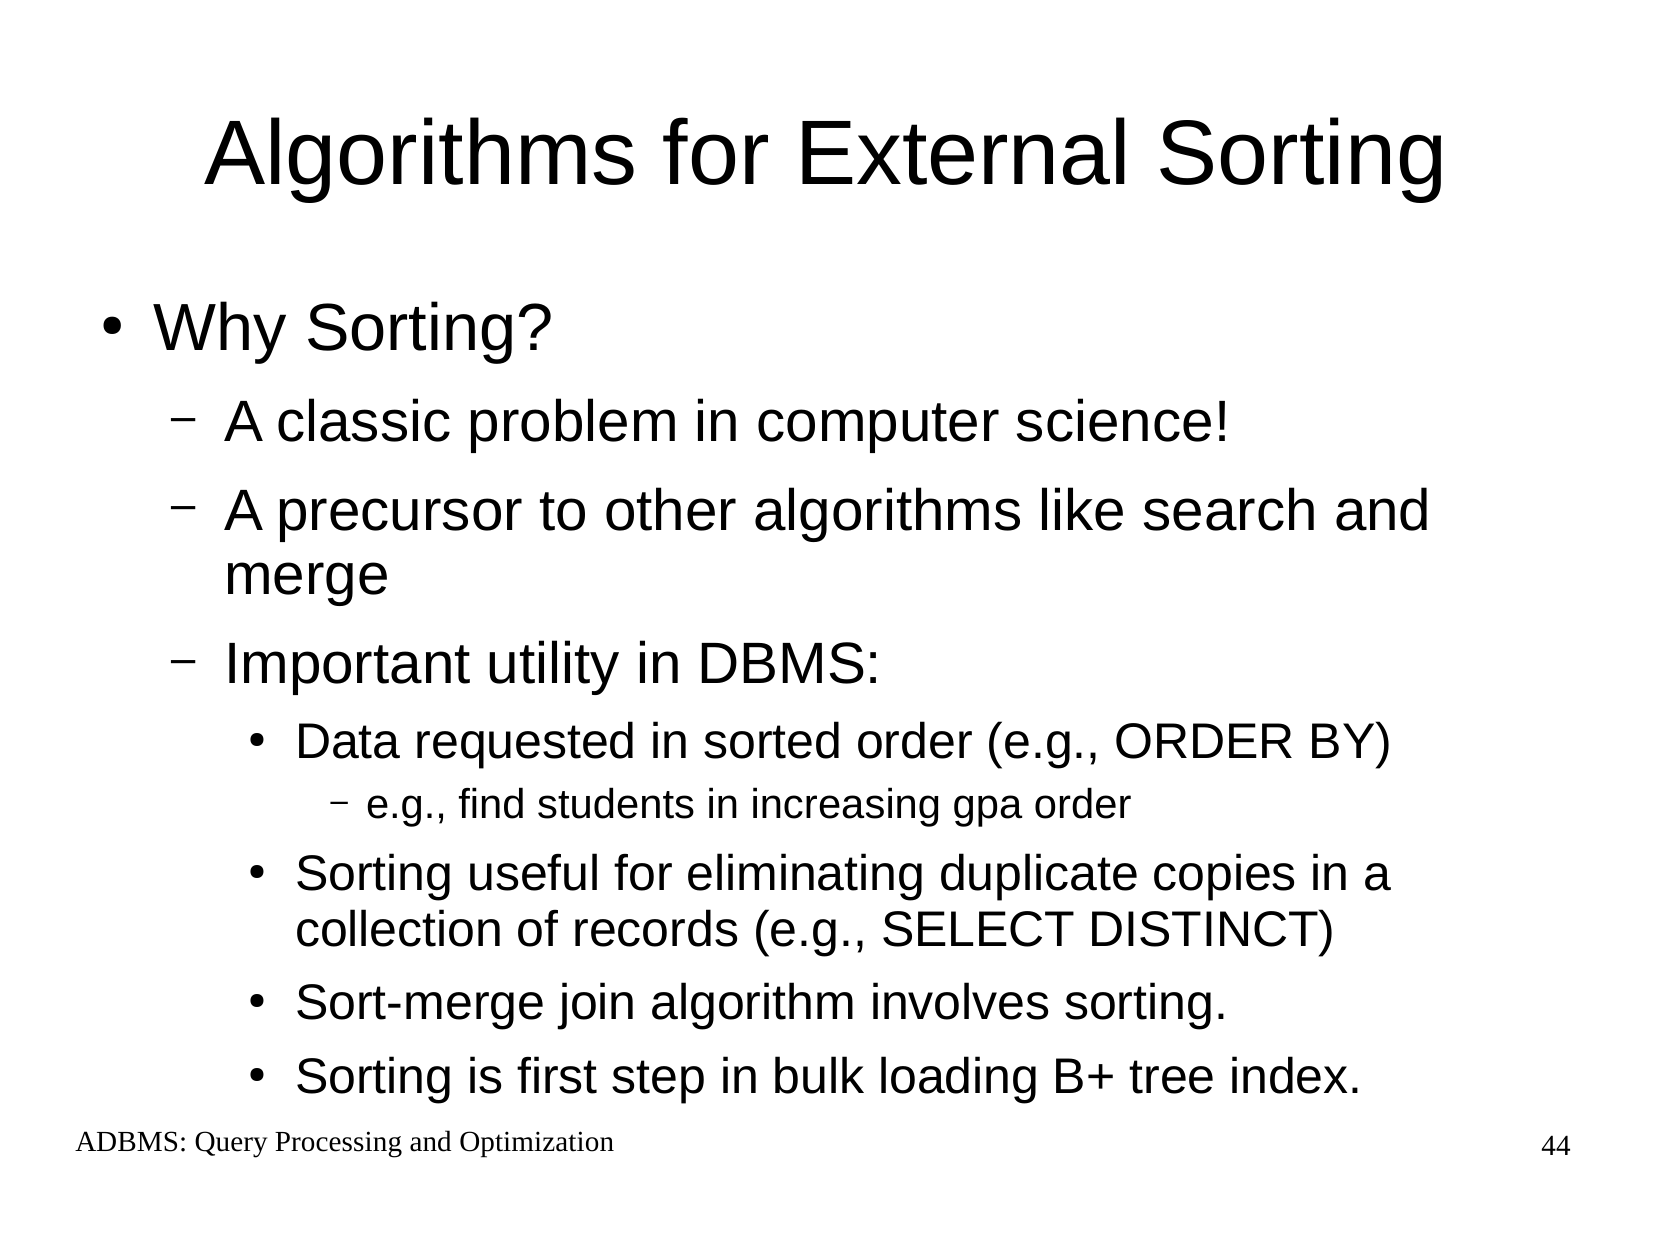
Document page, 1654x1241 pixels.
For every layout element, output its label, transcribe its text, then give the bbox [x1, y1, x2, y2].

list Why Sorting? A classic problem in computer science! A precursor to other algorithms like search and merge Important utility in DBMS: Data requested in sorted order (e.g., ORDER BY) e.g., find students in increasing gpa order Sorting useful for eliminating duplicate copies in a collection of records (e.g., SELECT DISTINCT) Sort-merge join algorithm involves sorting. Sorting is first step in bulk loading B+ tree index. [82, 290, 1571, 1126]
title Algorithms for External Sorting [82, 49, 1571, 257]
